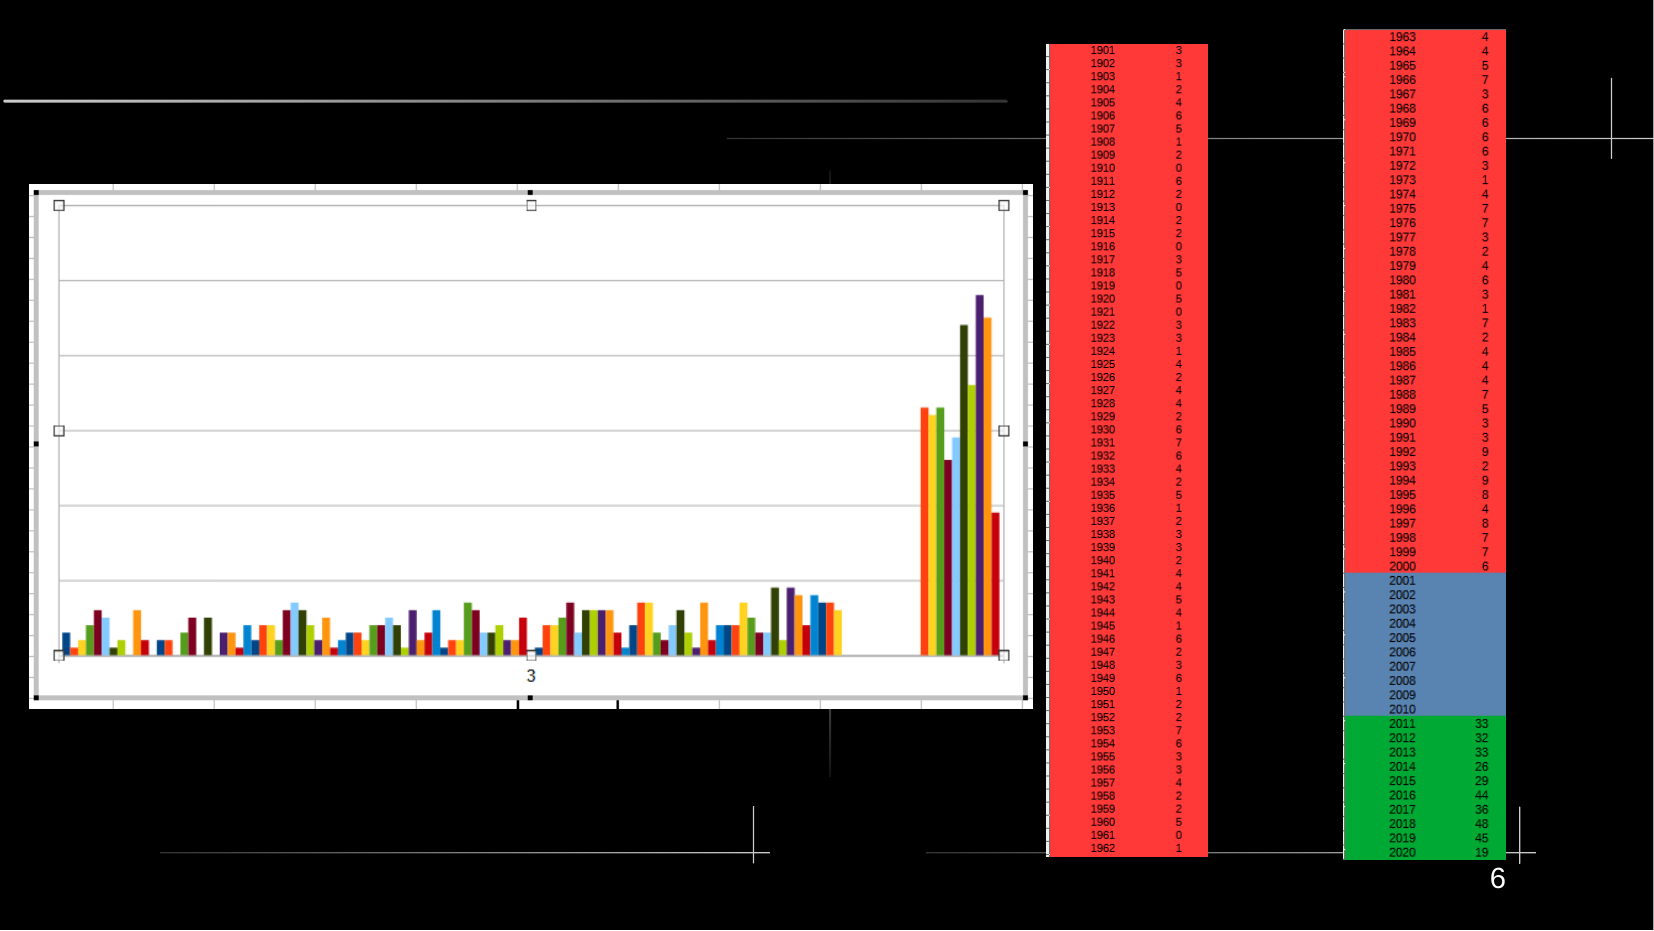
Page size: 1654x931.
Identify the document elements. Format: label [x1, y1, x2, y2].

picture [29, 184, 1033, 709]
picture [1046, 44, 1208, 857]
picture [1343, 29, 1506, 860]
